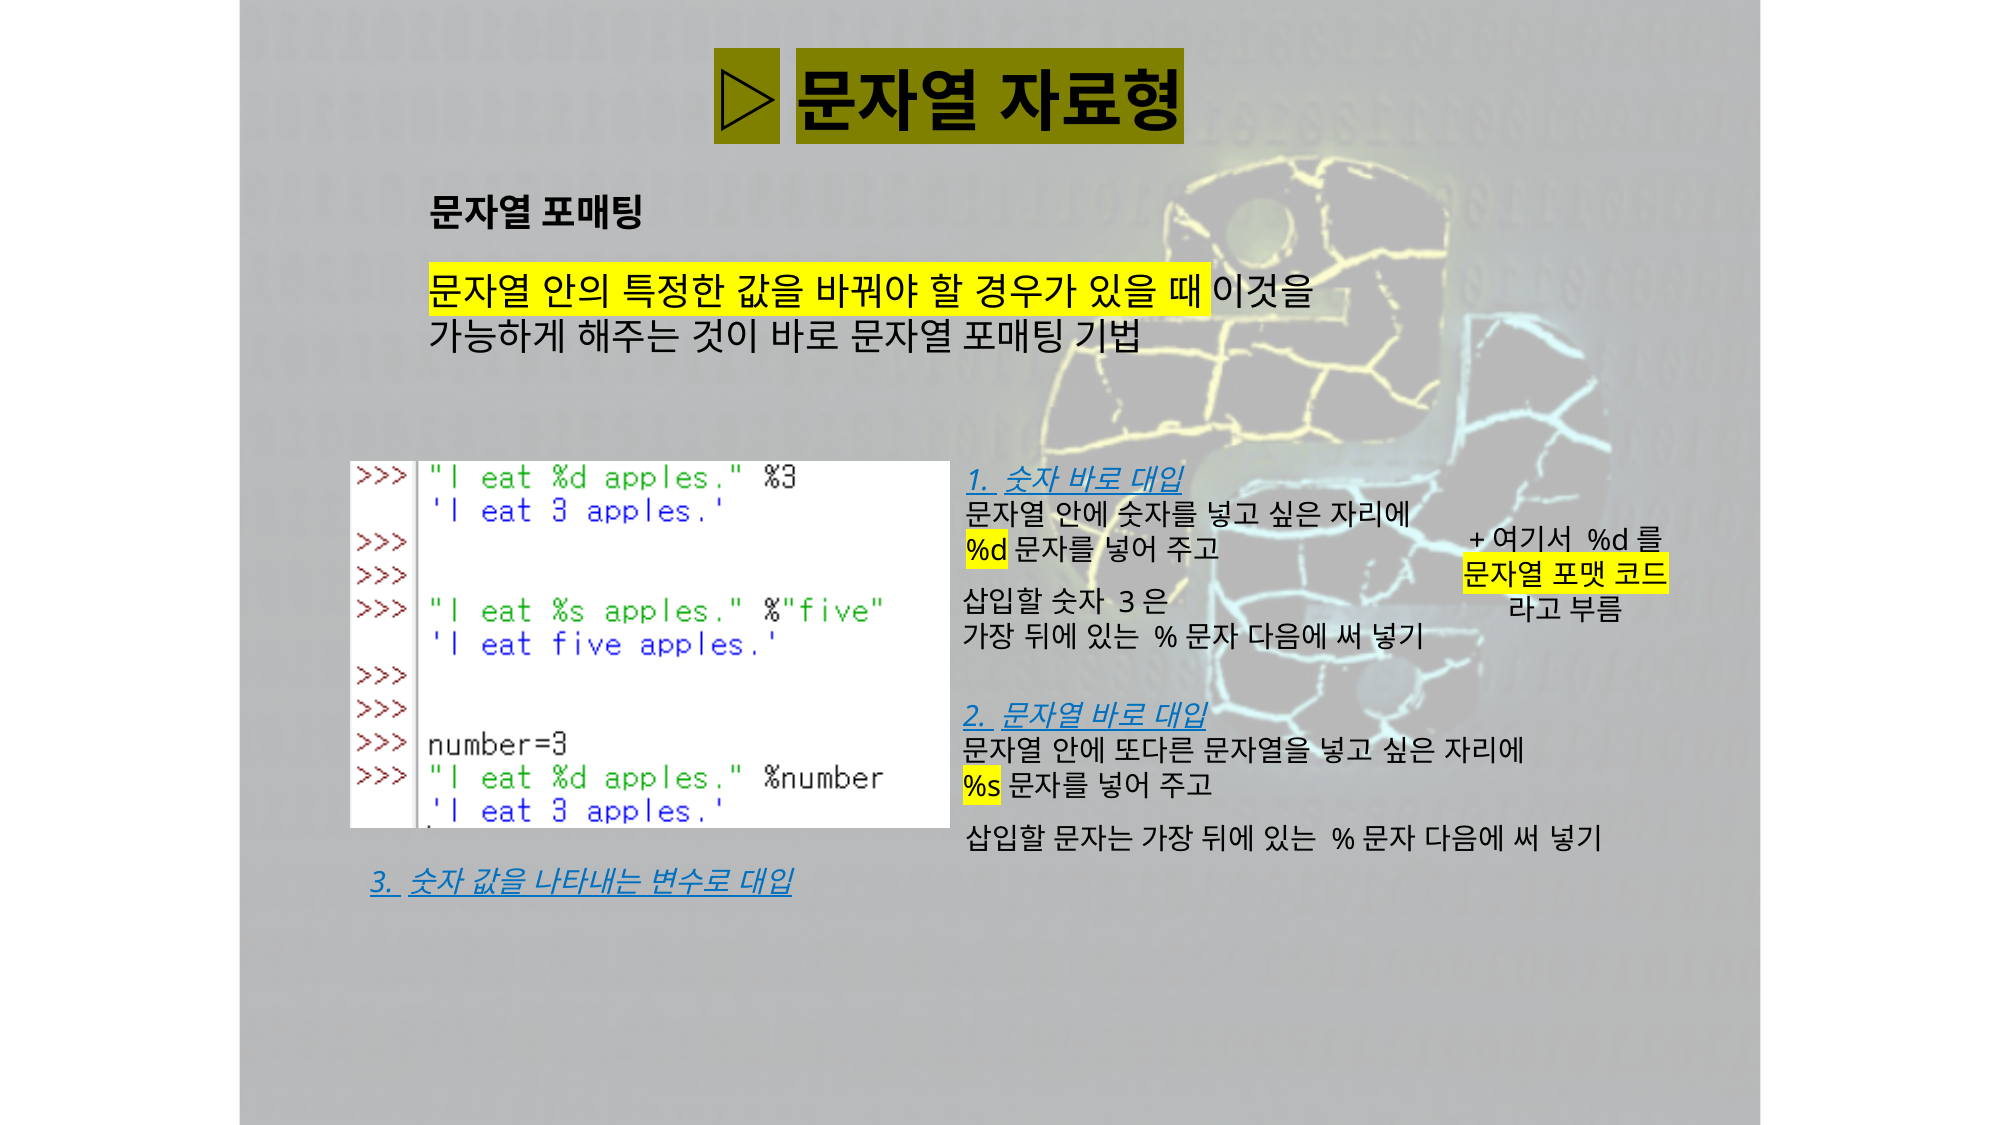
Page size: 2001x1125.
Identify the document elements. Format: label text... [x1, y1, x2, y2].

text_box +여기서 %d를 문자열 포맷 코드 라고 부름 [1497, 575, 1755, 636]
text_box [52, 0, 1914, 1125]
text_box ▷문자열 자료형 [588, 50, 1310, 147]
text_box 삽입할 숫자 3은 가장 뒤에 있는 %문자 다음에 써 넣기 [947, 575, 1497, 662]
text_box 1. 숫자 바로 대입 문자열 안에 숫자를 넣고 싶은 자리에 %d문자를 넣어 주고 [950, 453, 1952, 575]
text_box 삽입할 문자는 가장 뒤에 있는 %문자 다음에 써 넣기 [950, 813, 1709, 864]
picture [350, 461, 950, 828]
text_box 문자열 포매팅 [414, 181, 1415, 243]
text_box [950, 575, 1914, 690]
text_box 3. 숫자 값을 나타내는 변수로 대입 [355, 855, 1356, 942]
text_box 문자열 안의 특정한 값을 바꿔야 할 경우가 있을 때 이것을 가능하게 해주는 것이 바로 문자열 포매팅 기법 [413, 260, 1415, 367]
text_box 2. 문자열 바로 대입 문자열 안에 또다른 문자열을 넣고 싶은 자리에 %s문자를 넣어 주고 [947, 690, 1949, 812]
